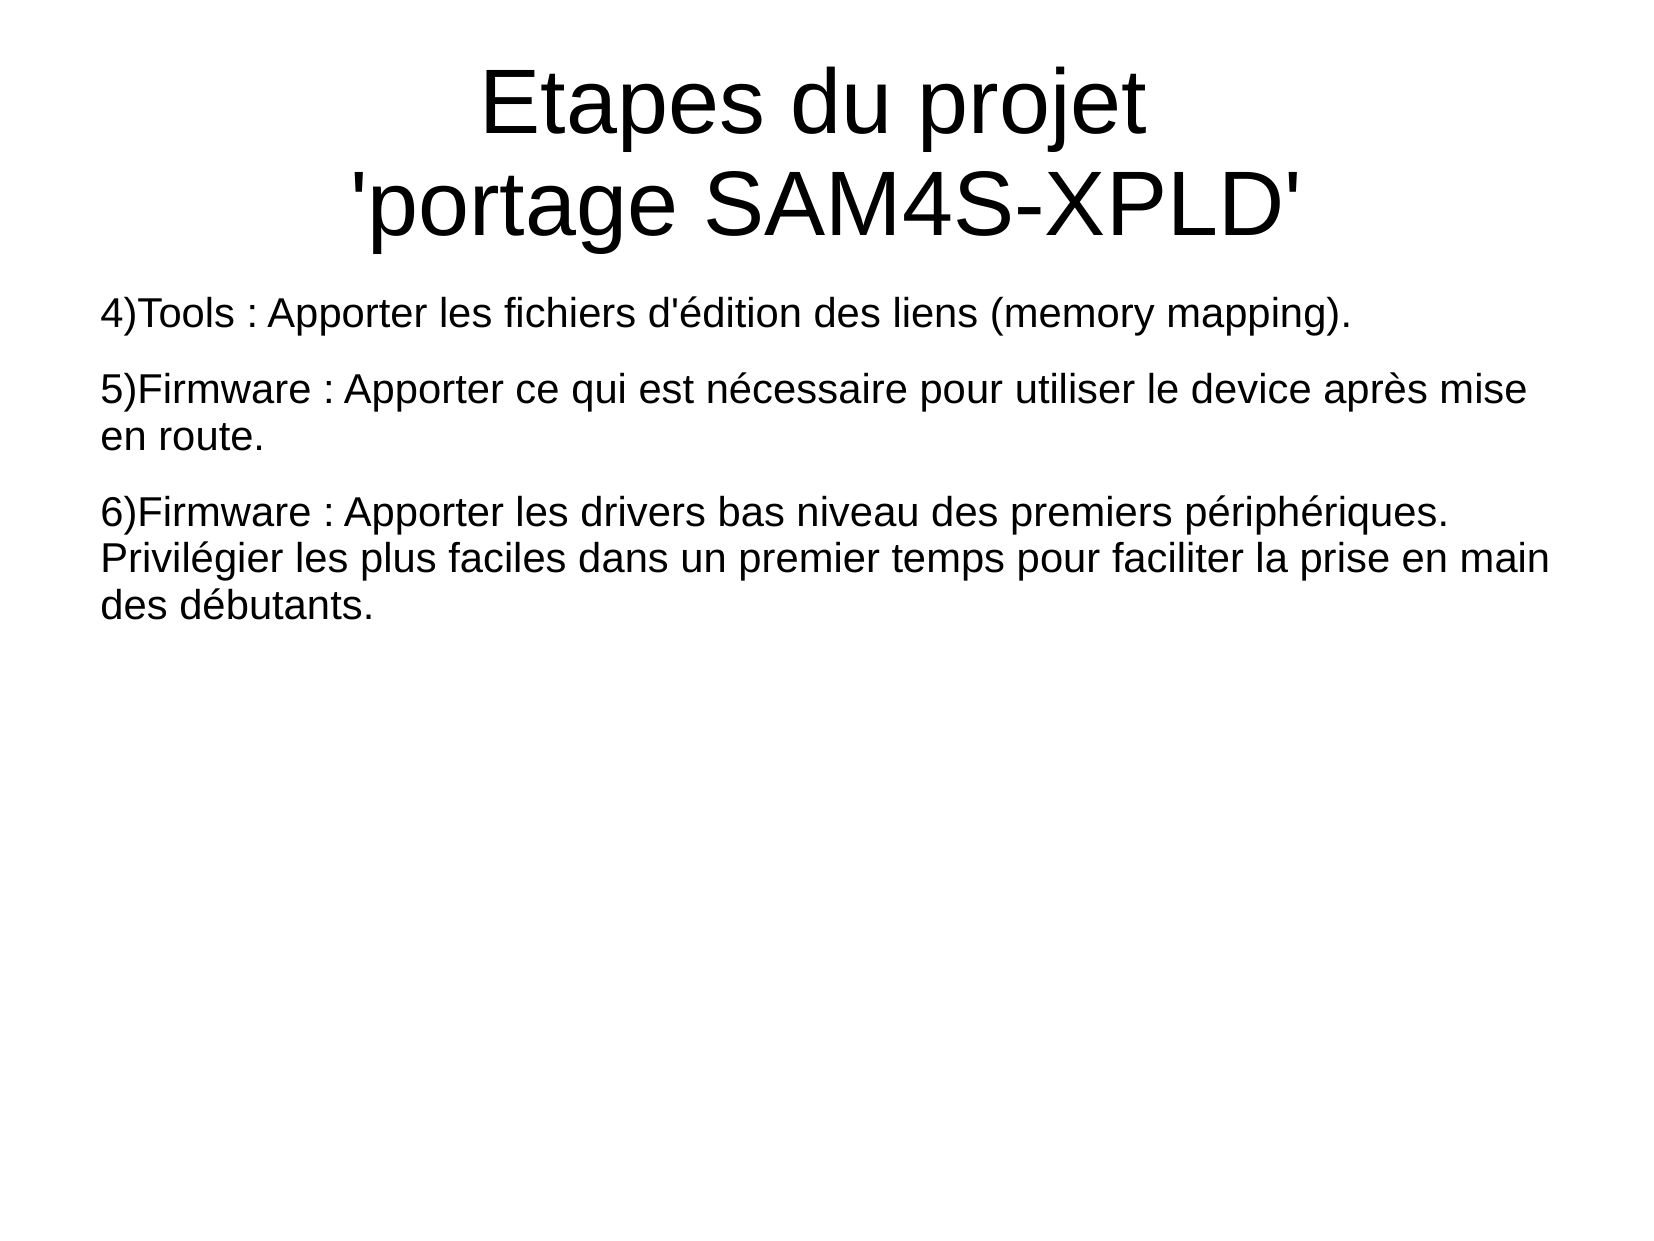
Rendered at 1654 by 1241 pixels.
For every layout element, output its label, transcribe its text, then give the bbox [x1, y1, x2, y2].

list Tools : Apporter les fichiers d'édition des liens (memory mapping). Firmware : Apporter ce qui est nécessaire pour utiliser le device après mise en route. Firmware : Apporter les drivers bas niveau des premiers périphériques. Privilégier les plus faciles dans un premier temps pour faciliter la prise en main des débutants. [82, 290, 1571, 1010]
title Etapes du projet 'portage SAM4S-XPLD' [82, 49, 1571, 257]
